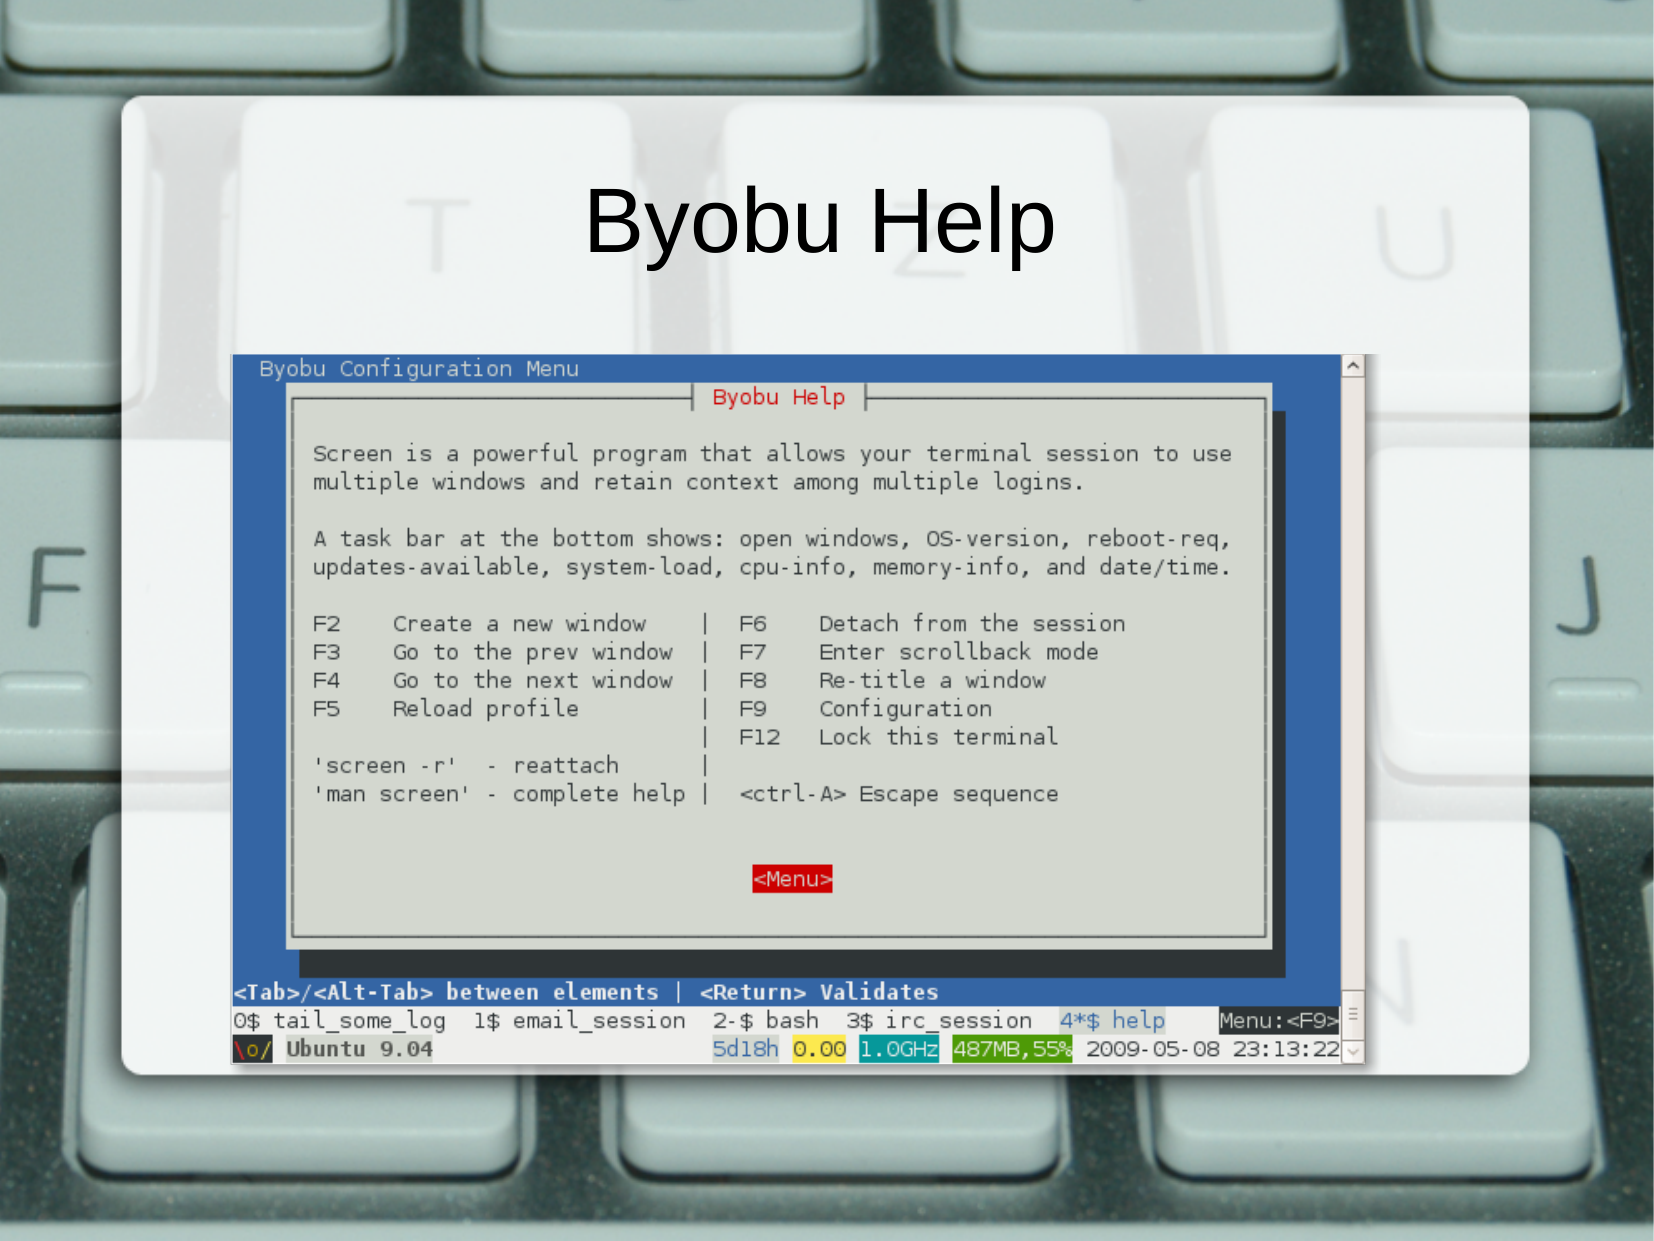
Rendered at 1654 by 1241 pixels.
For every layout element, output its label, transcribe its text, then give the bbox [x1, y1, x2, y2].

chart [147, 354, 1506, 1241]
picture [0, 0, 1654, 1241]
title Byobu Help [135, 125, 1506, 318]
